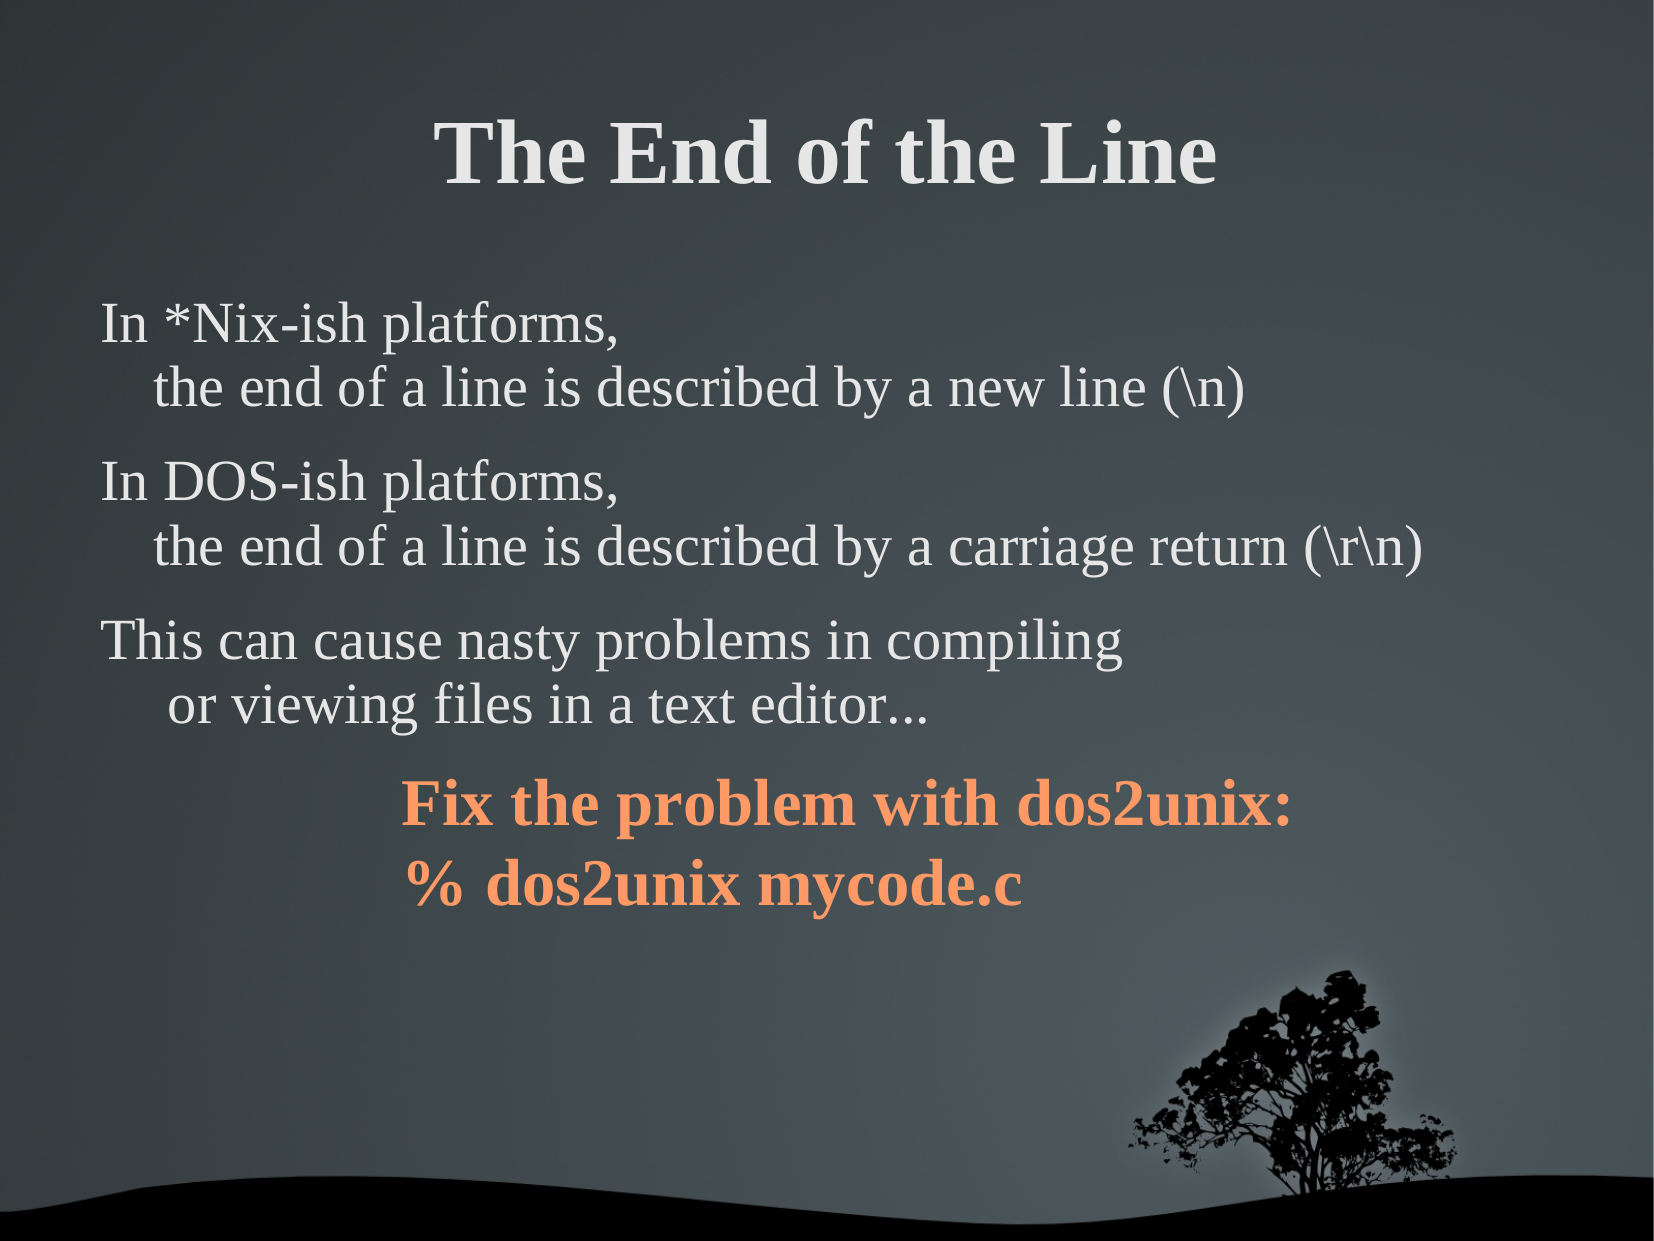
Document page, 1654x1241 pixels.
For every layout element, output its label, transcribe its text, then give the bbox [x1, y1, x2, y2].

title The End of the Line [82, 49, 1571, 257]
picture [0, 0, 1654, 1241]
list In *Nix-ish platforms, the end of a line is described by a new line (\n) In DOS-ish platforms, the end of a line is described by a carriage return (\r\n) This can cause nasty problems in compiling or viewing files in a text editor... Fix the problem with dos2unix: % dos2unix mycode.c [82, 290, 1571, 1109]
